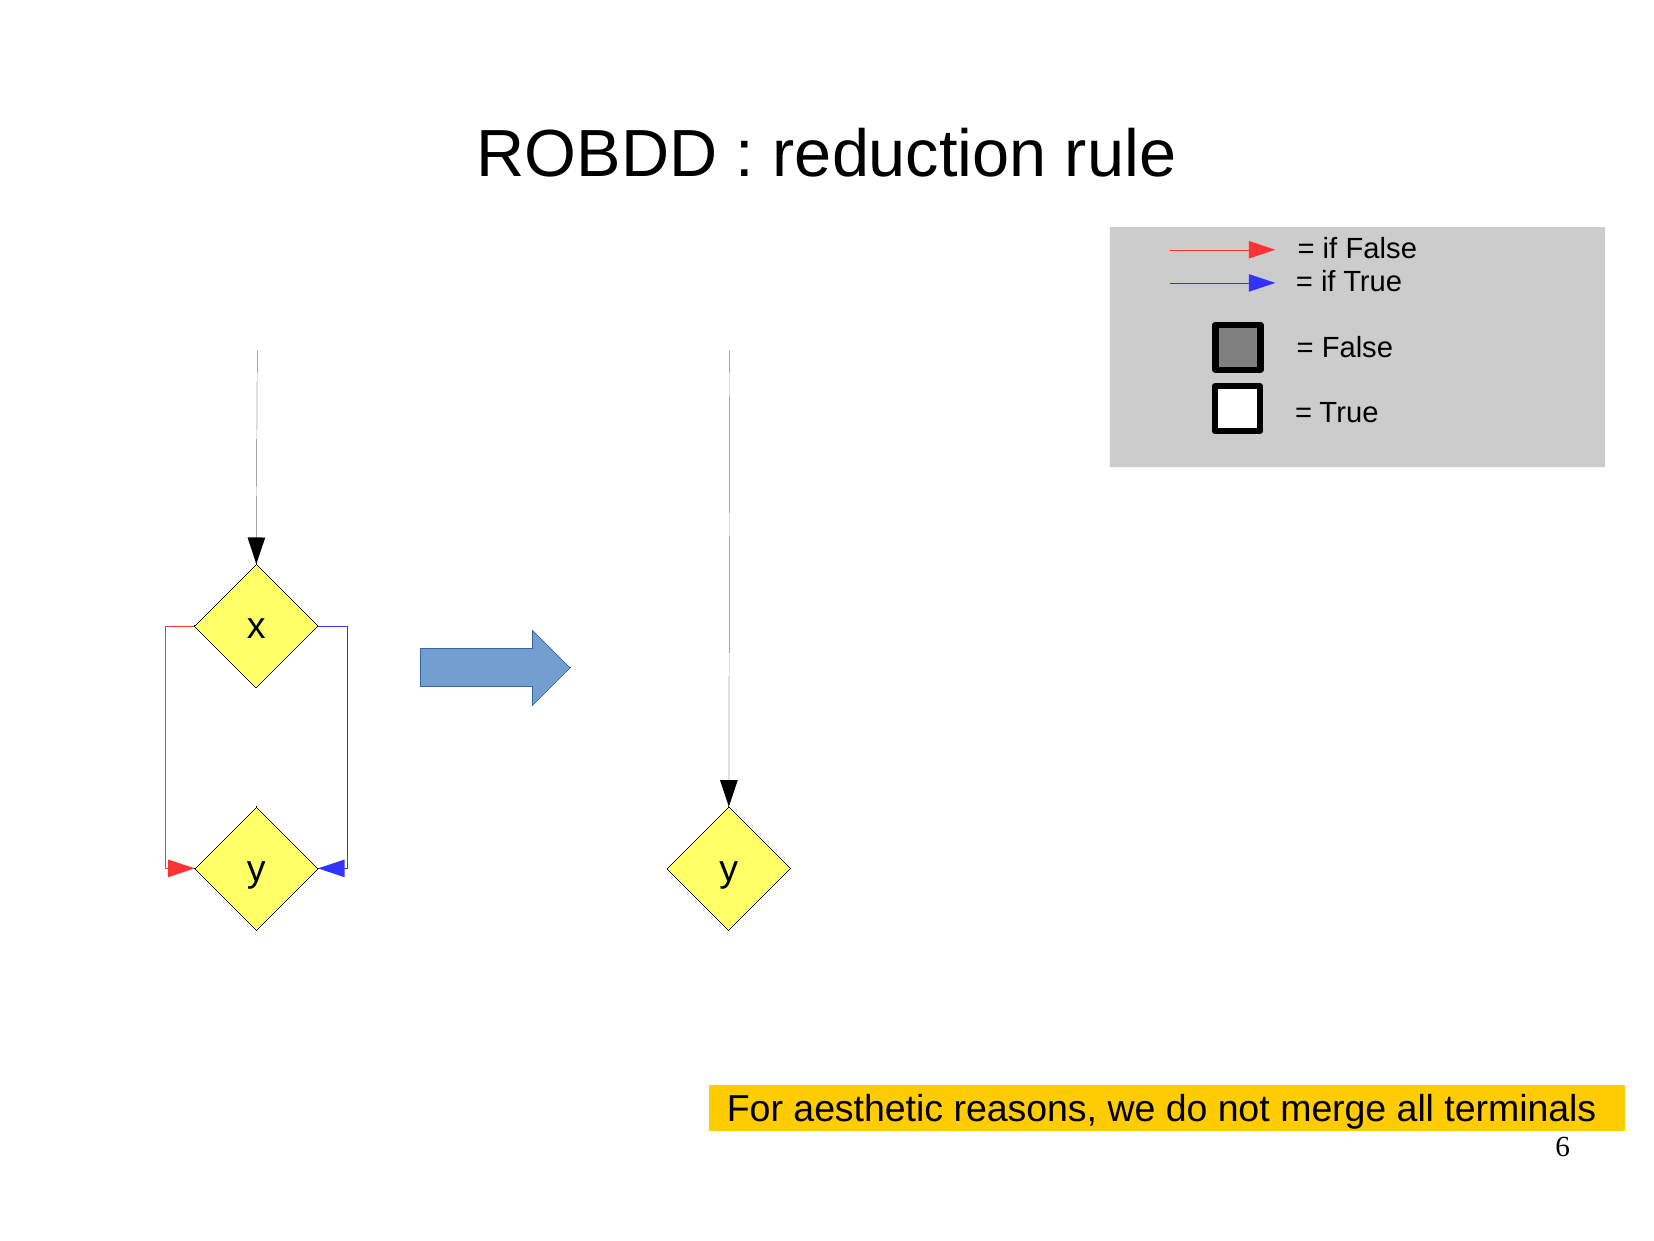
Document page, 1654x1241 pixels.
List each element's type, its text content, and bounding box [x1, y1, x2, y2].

text_box For aesthetic reasons, we do not merge all terminals [709, 1085, 1625, 1131]
text_box [1215, 386, 1261, 432]
text_box [420, 630, 571, 706]
title ROBDD : reduction rule [82, 49, 1571, 257]
text_box [1215, 324, 1261, 370]
text_box y [194, 806, 319, 931]
text_box y [667, 806, 791, 931]
text_box = if False = if True = False = True [1109, 227, 1605, 468]
text_box x [194, 563, 318, 688]
